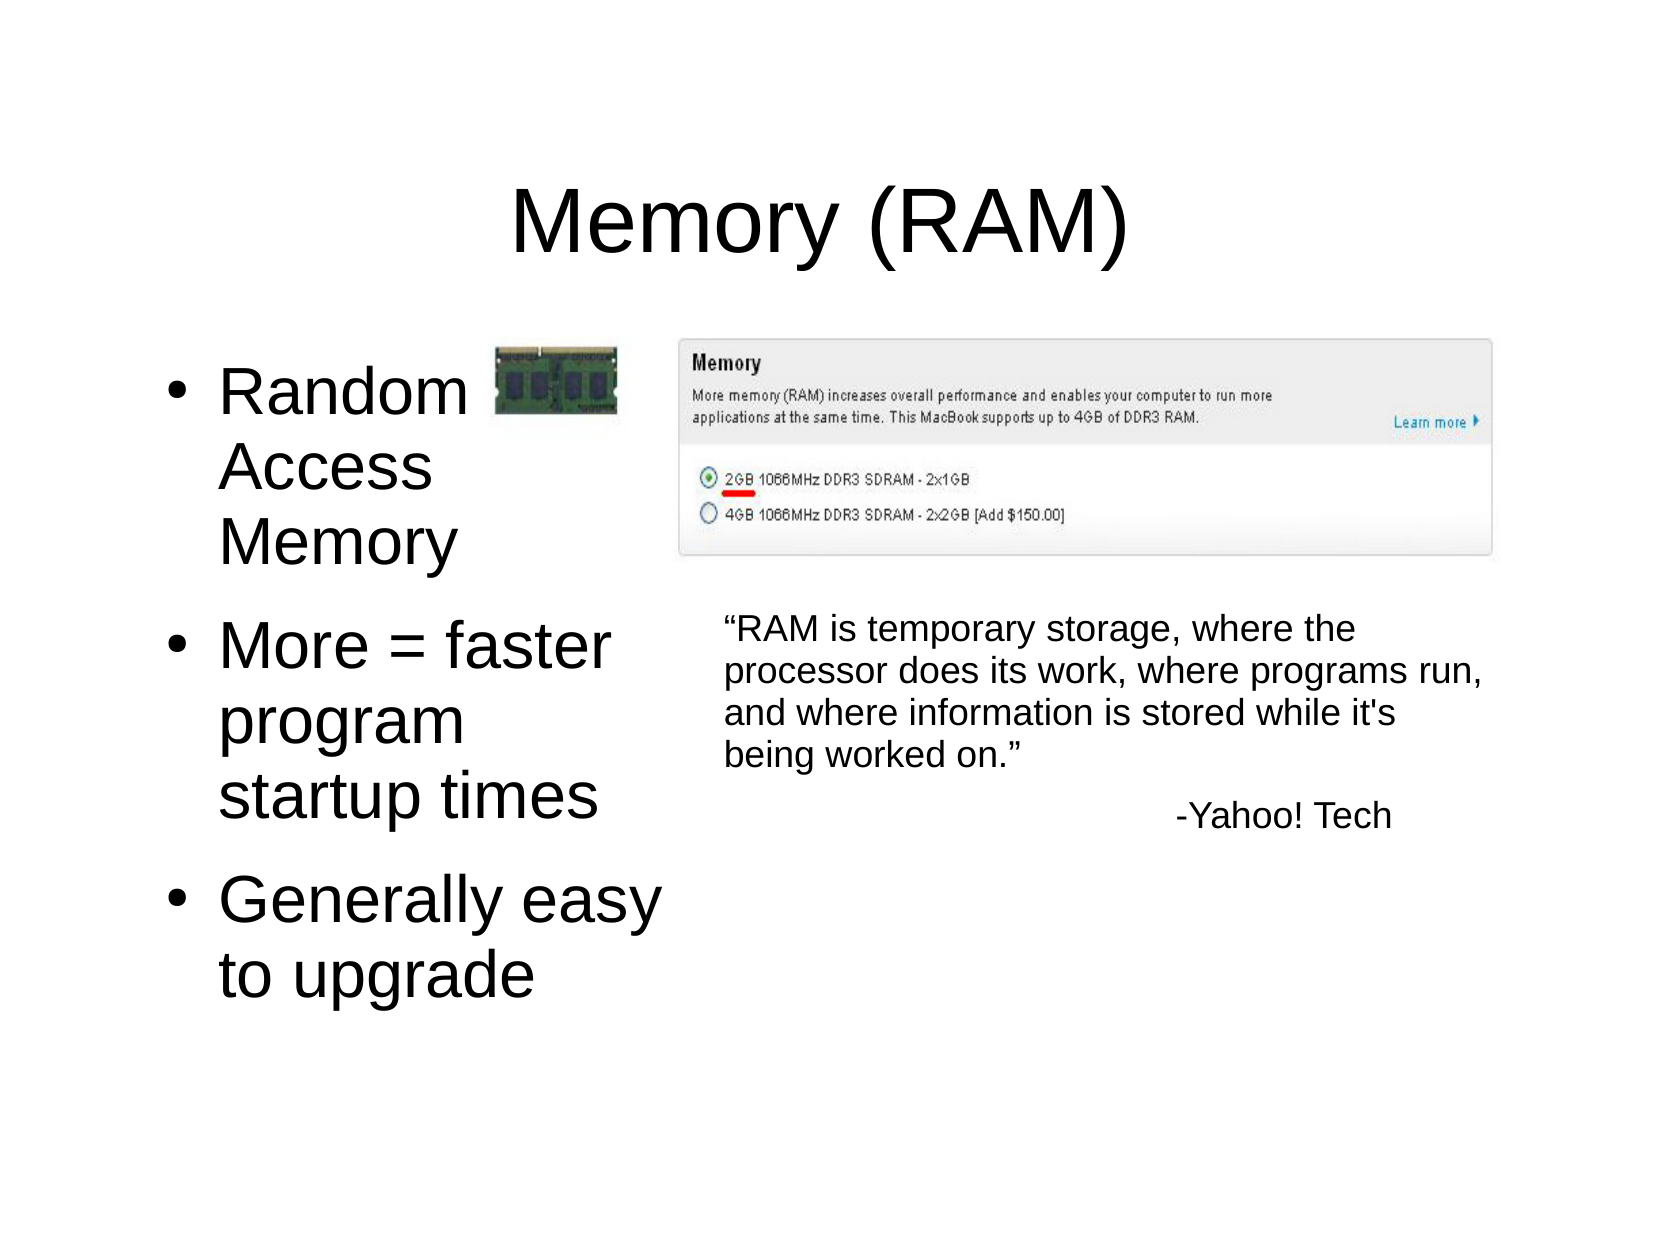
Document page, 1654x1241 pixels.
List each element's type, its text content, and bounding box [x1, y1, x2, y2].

title Memory (RAM) [135, 125, 1506, 318]
text_box “RAM is temporary storage, where the processor does its work, where programs run, and where information is stored while it's being worked on.” [708, 600, 1501, 784]
list Random Access Memory More = faster program startup times Generally easy to upgrade [147, 354, 676, 1049]
text_box -Yahoo! Tech [1160, 787, 1408, 845]
picture [487, 337, 1501, 563]
